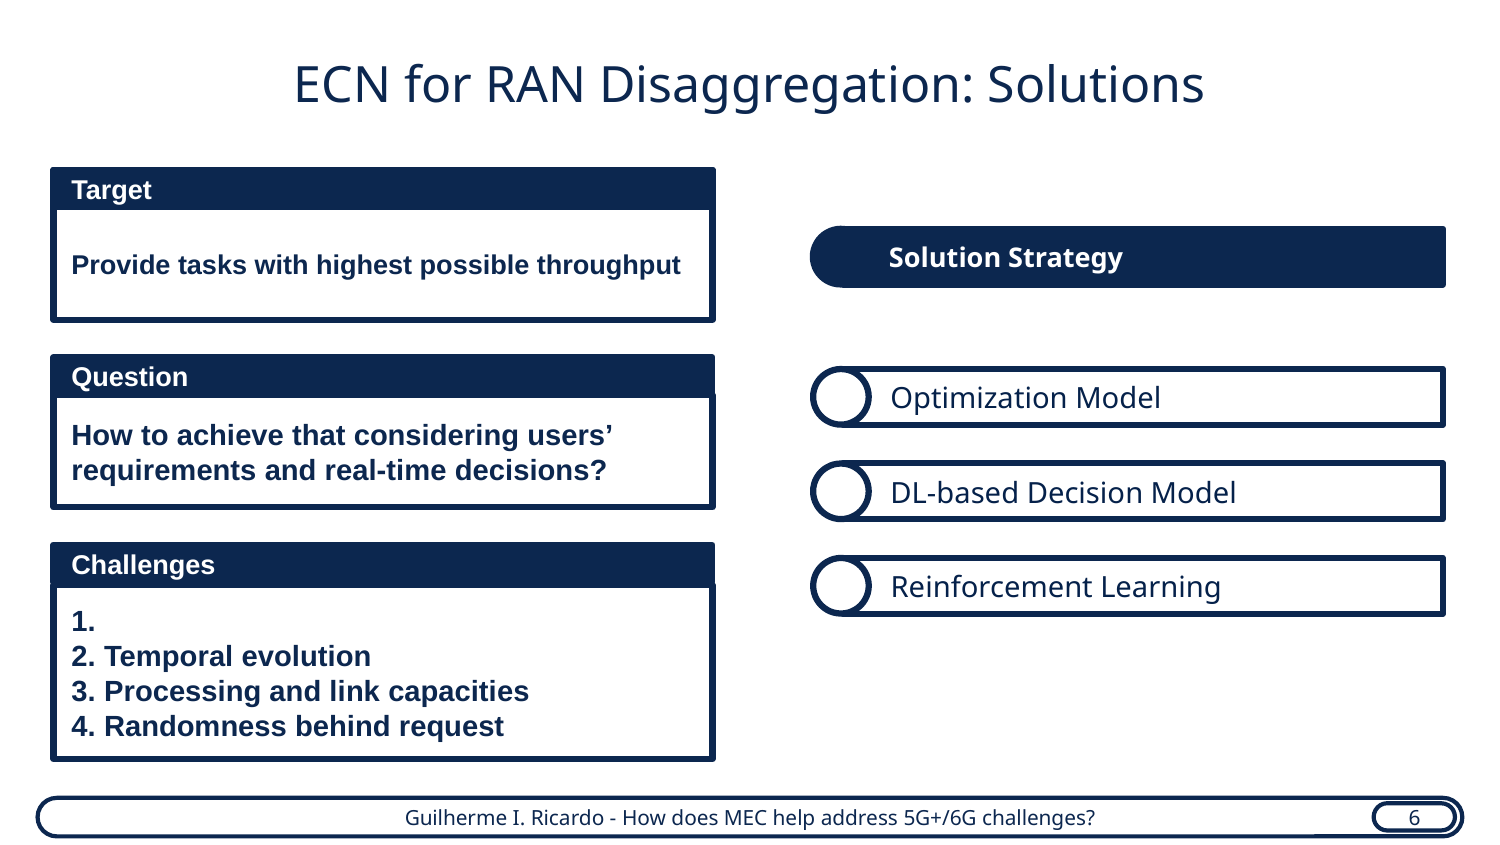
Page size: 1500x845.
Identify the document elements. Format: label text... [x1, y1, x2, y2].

text_box Provide tasks with highest possible throughput [53, 208, 713, 320]
text_box [813, 369, 869, 425]
text_box Challenges [53, 544, 713, 583]
text_box ECN for RAN Disaggregation: Solutions [37, 37, 1463, 193]
text_box Solution Strategy [844, 228, 1444, 285]
text_box 6 [1373, 803, 1456, 831]
text_box Guilherme I. Ricardo - How does MEC help address 5G+/6G challenges? [37, 797, 1463, 837]
text_box DL-based Decision Model [843, 463, 1443, 520]
text_box [813, 557, 869, 614]
text_box How to achieve that considering users’ requirements and real-time decisions? [53, 395, 713, 508]
text_box [812, 228, 869, 285]
text_box Target [53, 169, 713, 208]
text_box Optimization Model [842, 368, 1443, 425]
text_box Question [53, 357, 713, 395]
text_box Reinforcement Learning [842, 557, 1443, 614]
text_box 1. 2. Temporal evolution 3. Processing and link capacities 4. Randomness behind request [53, 584, 713, 760]
text_box [813, 463, 869, 520]
